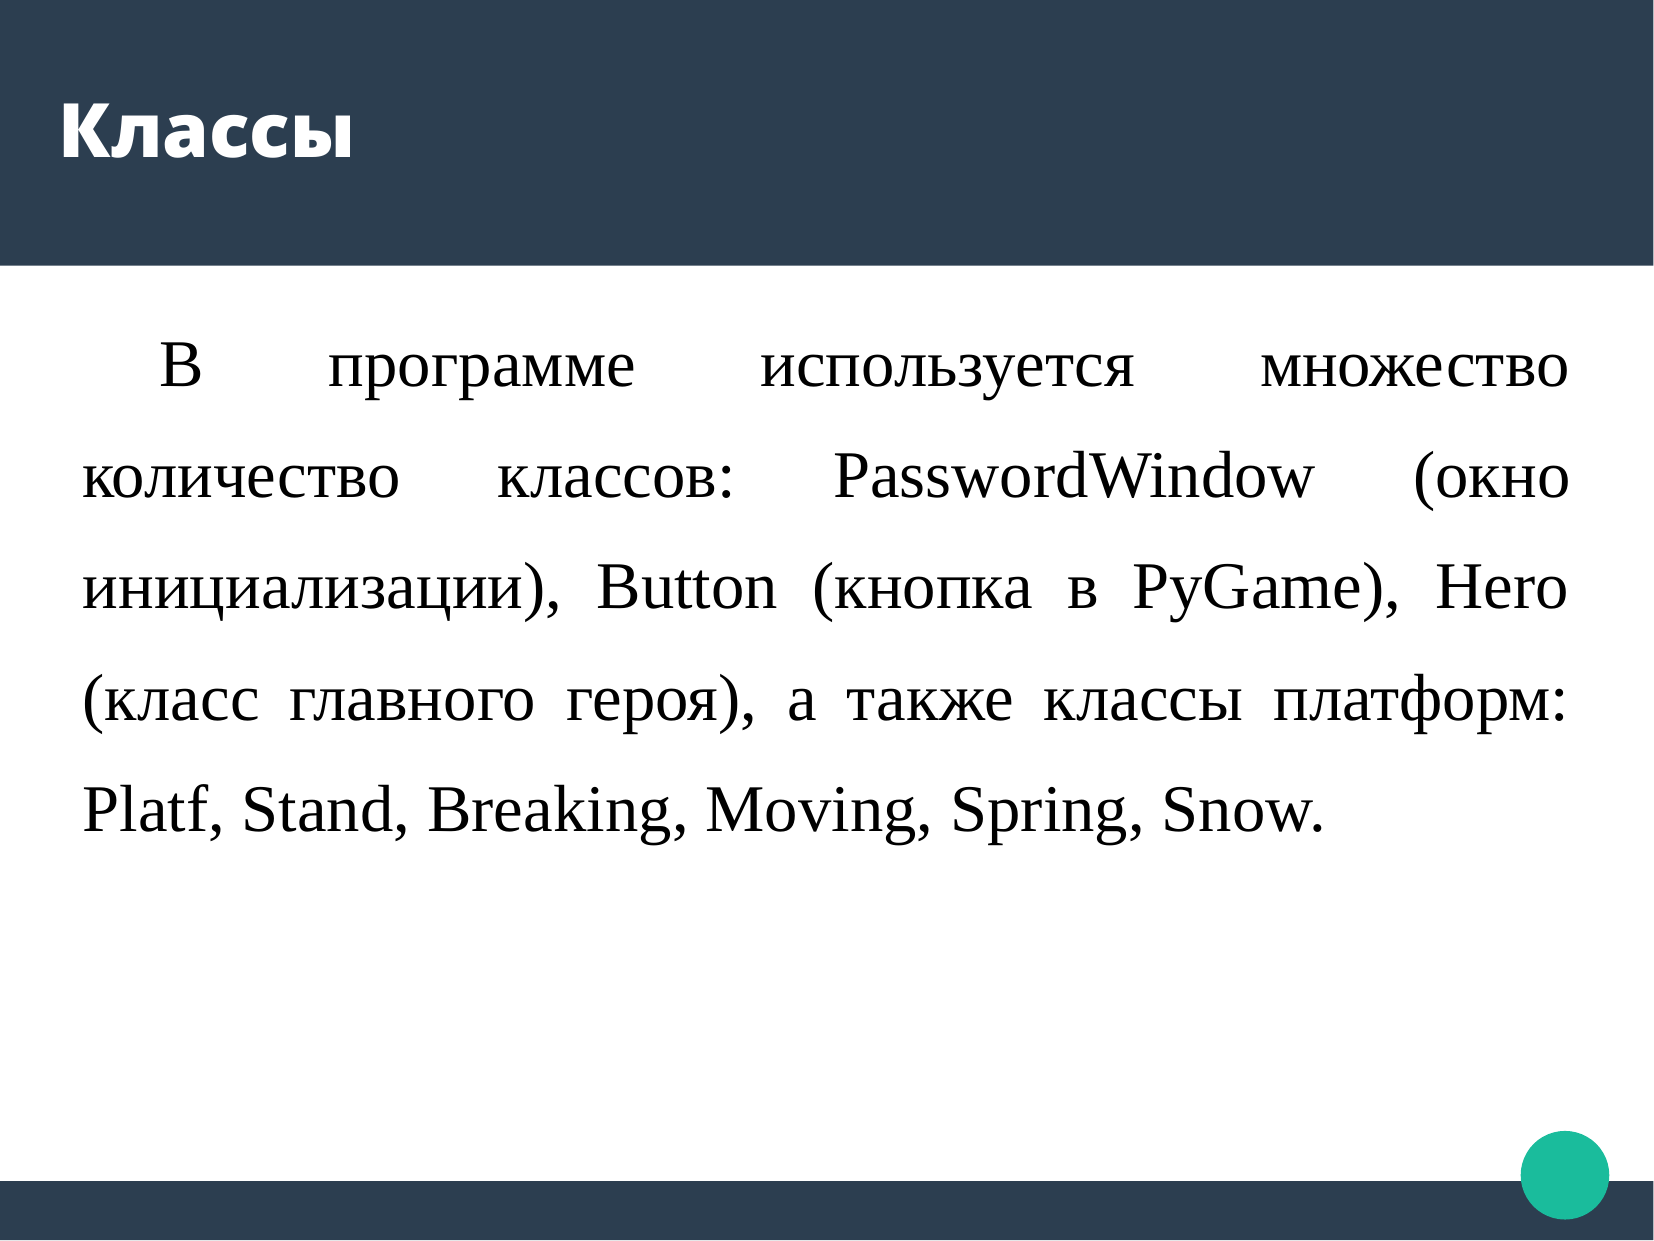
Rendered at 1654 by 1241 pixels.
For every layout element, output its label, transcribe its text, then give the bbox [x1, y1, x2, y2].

title Классы [59, 49, 1595, 207]
list В программе используется множество количество классов: PasswordWindow (окно инициализации), Button (кнопка в PyGame), Hero (класс главного героя), а также классы платформ: Platf, Stand, Breaking, Moving, Spring, Snow. [82, 290, 1571, 1010]
